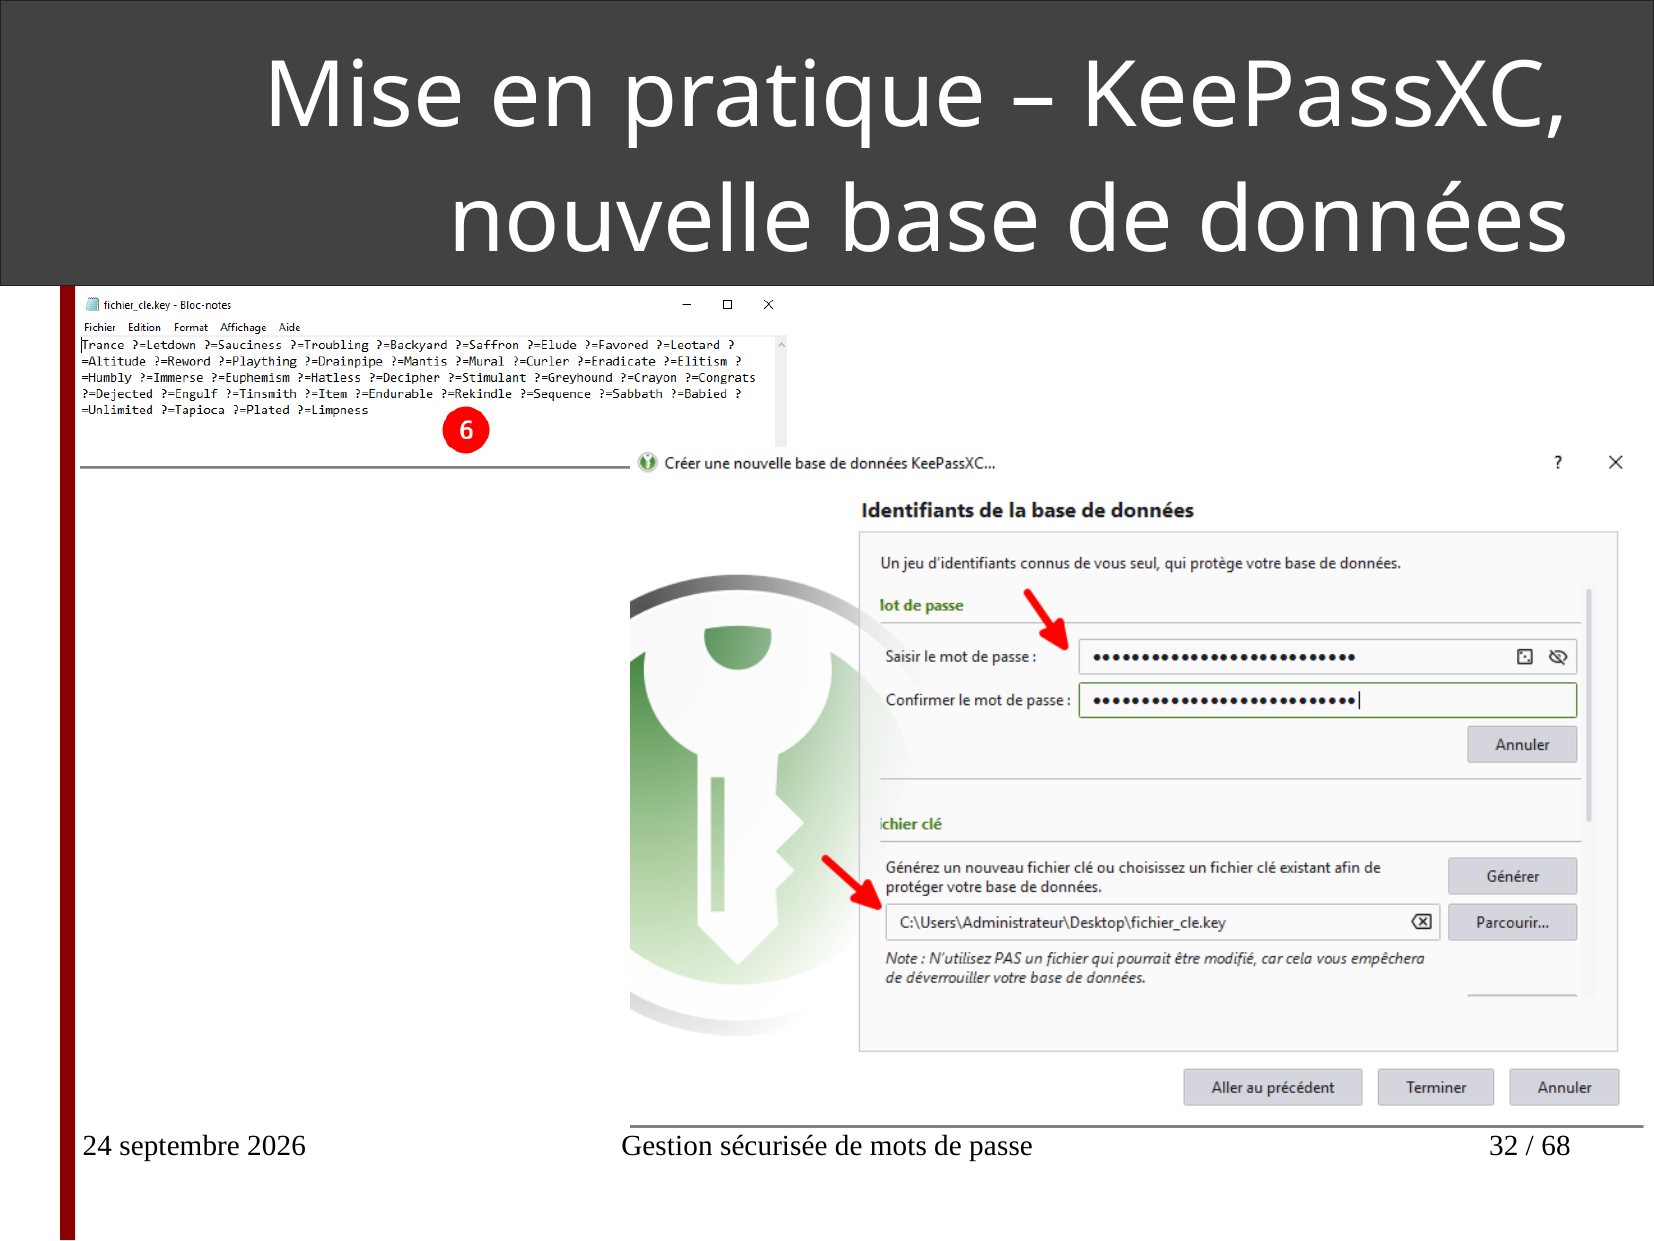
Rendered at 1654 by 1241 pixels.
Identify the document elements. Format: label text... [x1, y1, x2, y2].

picture [80, 292, 1644, 1126]
title Mise en pratique – KeePassXC, nouvelle base de données [82, 27, 1571, 279]
